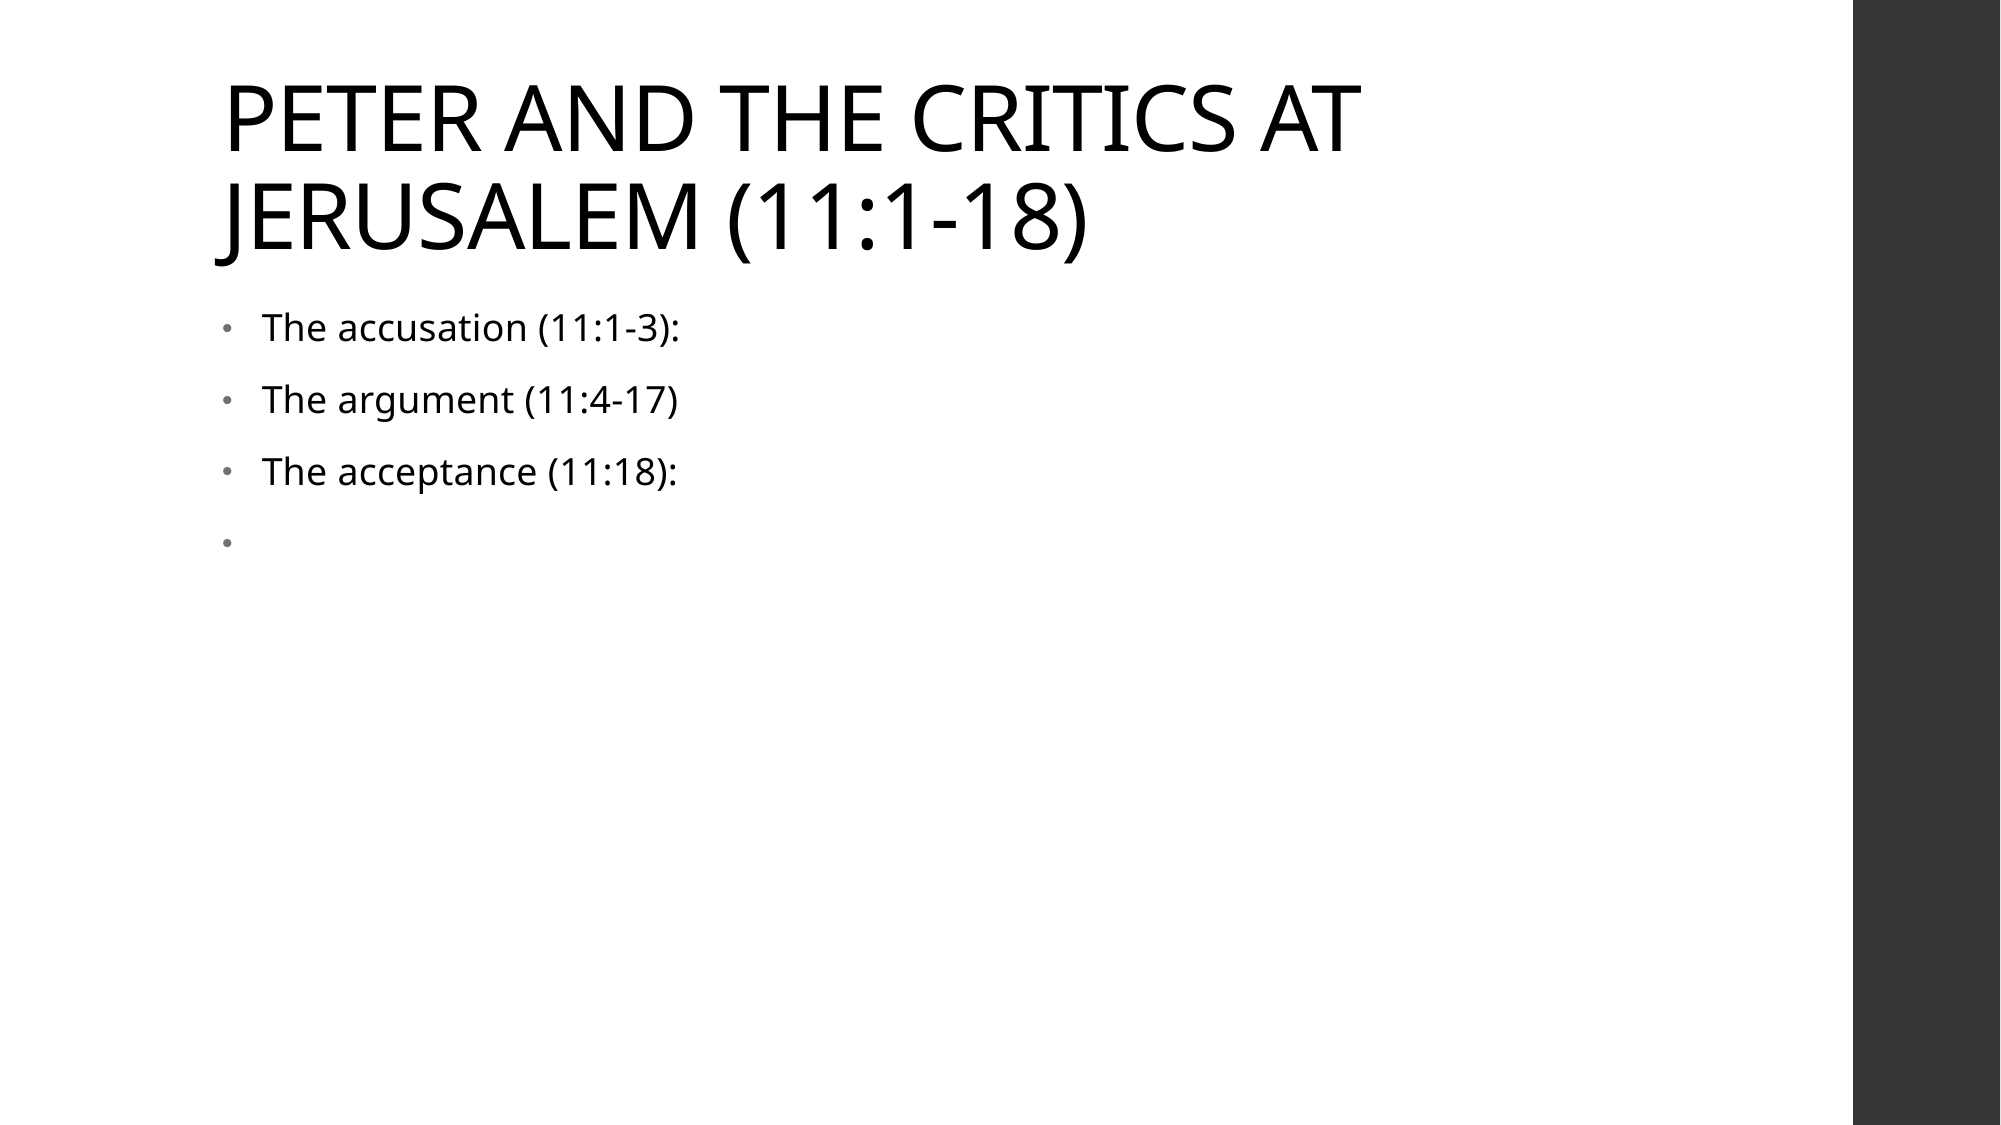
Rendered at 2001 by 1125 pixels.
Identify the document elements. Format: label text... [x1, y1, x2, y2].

list The accusation (11:1-3): The argument (11:4-17) The acceptance (11:18): [206, 299, 1617, 1014]
title PETER AND THE CRITICS AT JERUSALEM (11:1-18) [206, 60, 1797, 278]
